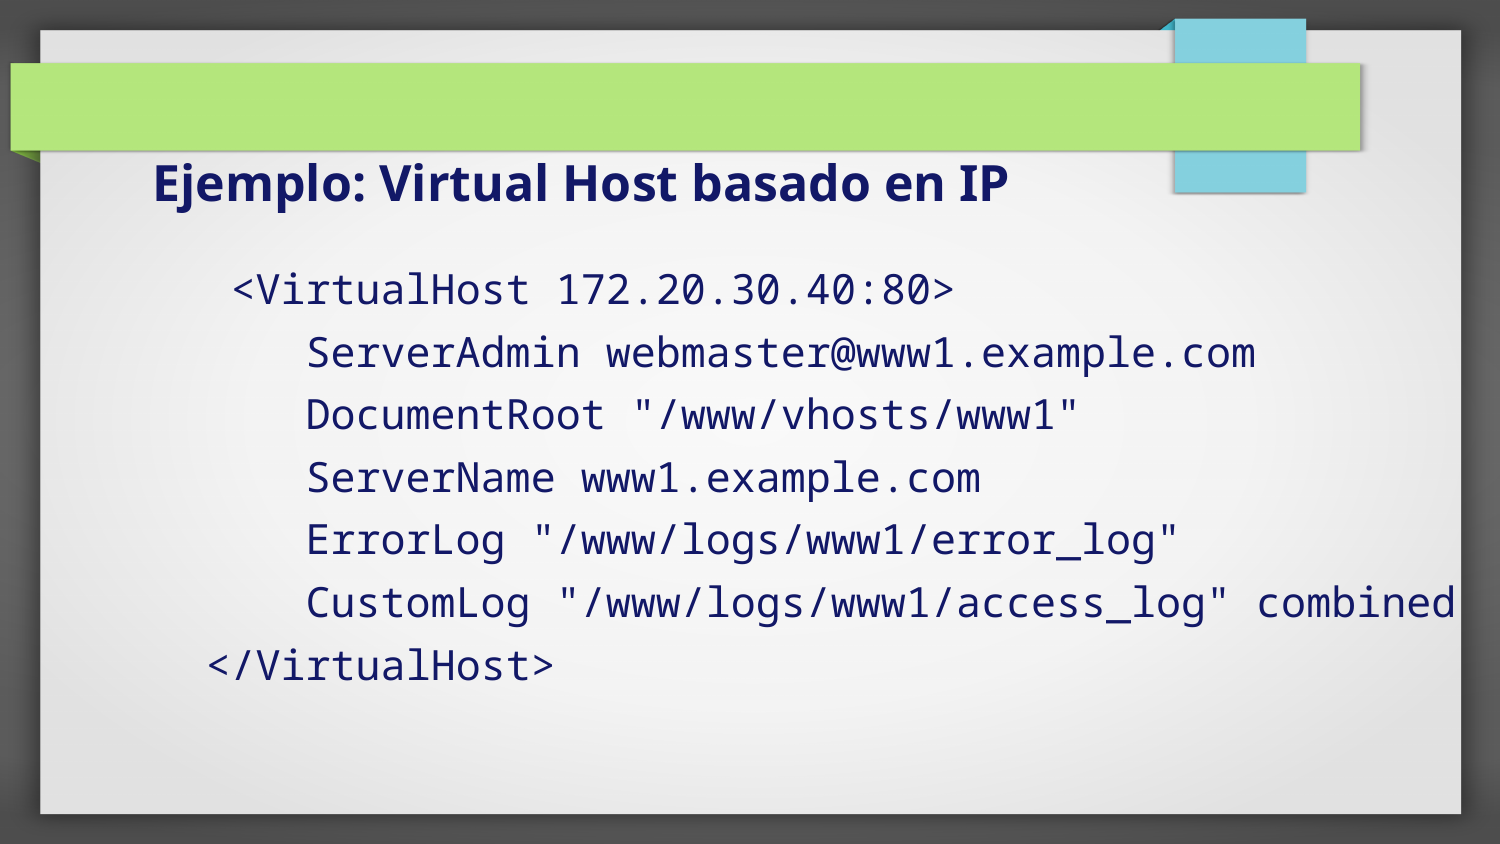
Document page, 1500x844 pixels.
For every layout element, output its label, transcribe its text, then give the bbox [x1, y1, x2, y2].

title Ejemplo: Virtual Host basado en IP [137, 146, 1276, 227]
list <VirtualHost 172.20.30.40:80> ServerAdmin webmaster@www1.example.com DocumentRoot "/www/vhosts/www1" ServerName www1.example.com ErrorLog "/www/logs/www1/error_log" CustomLog "/www/logs/www1/access_log" combined </VirtualHost> [190, 248, 1500, 497]
picture [0, 0, 1500, 844]
